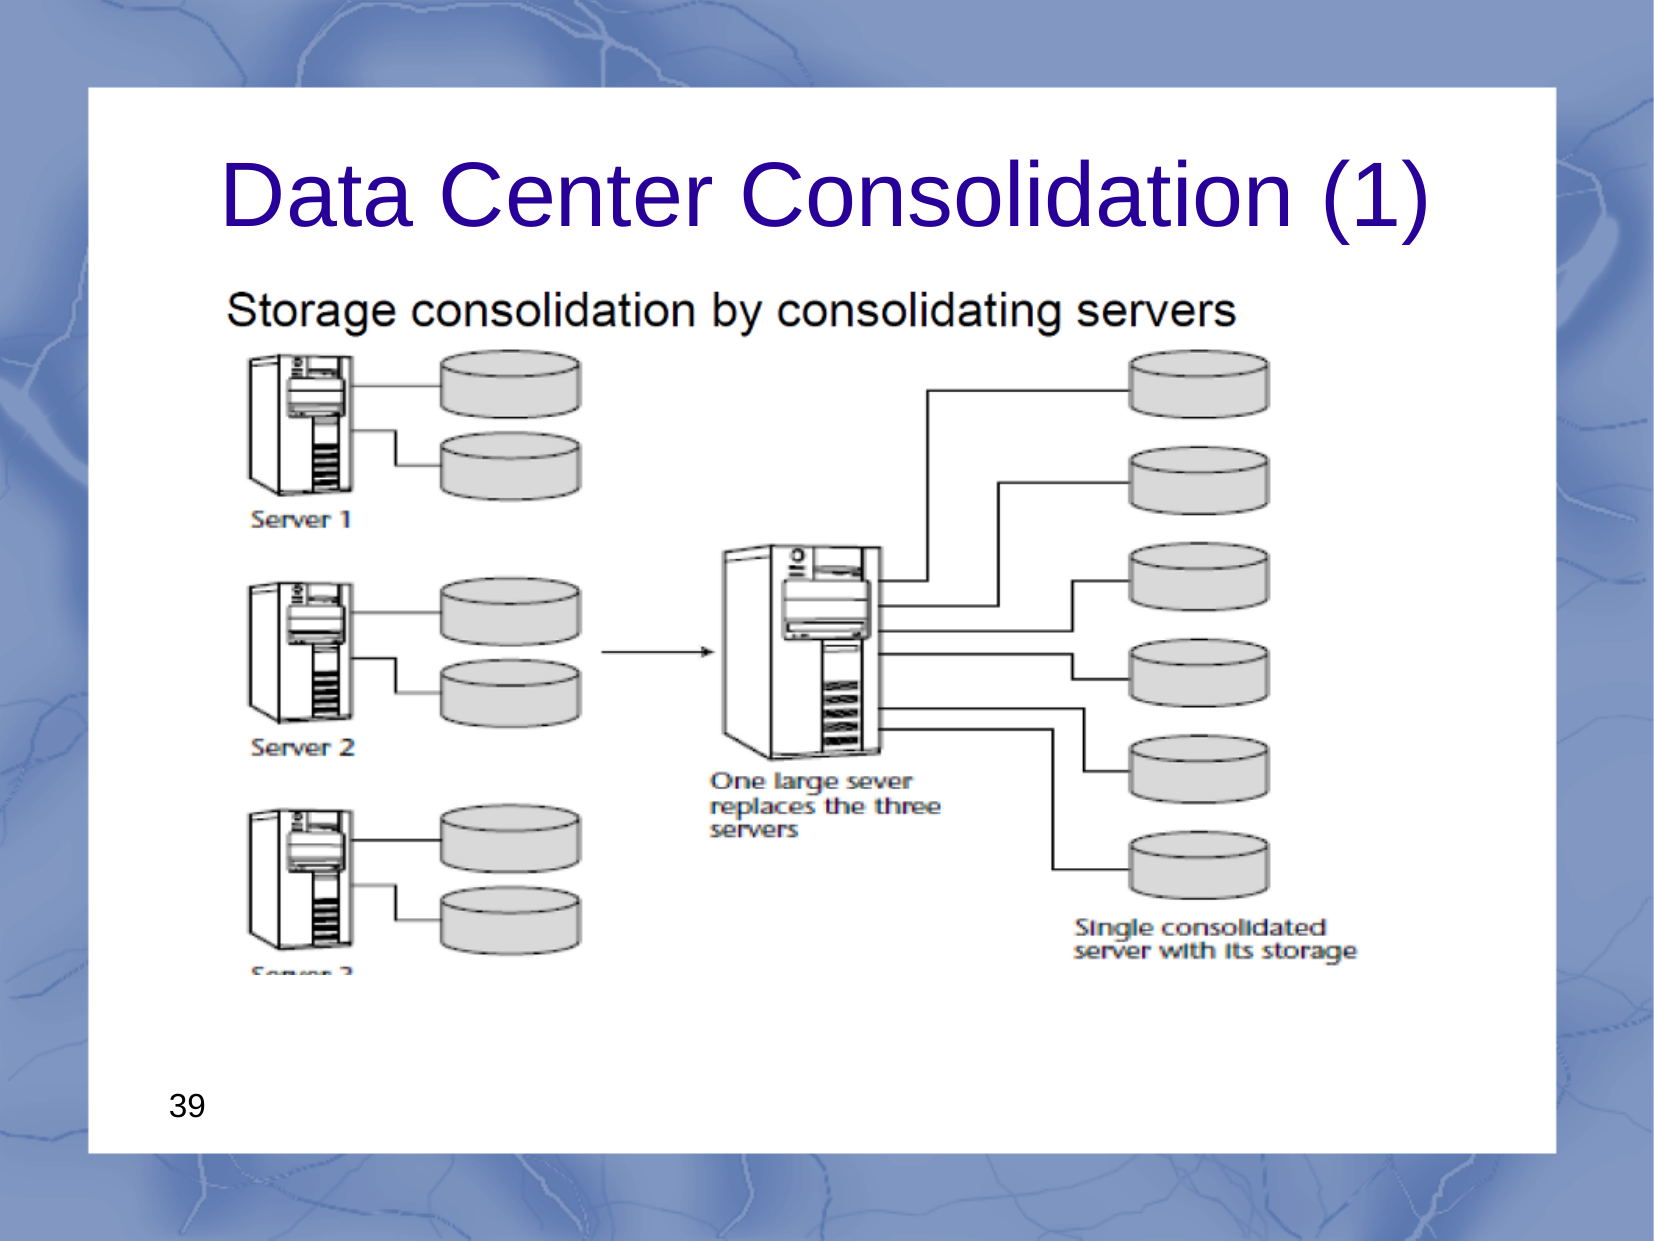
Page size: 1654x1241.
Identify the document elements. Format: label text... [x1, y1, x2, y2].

title Data Center Consolidation (1) [118, 90, 1536, 298]
picture [0, 0, 1654, 1241]
